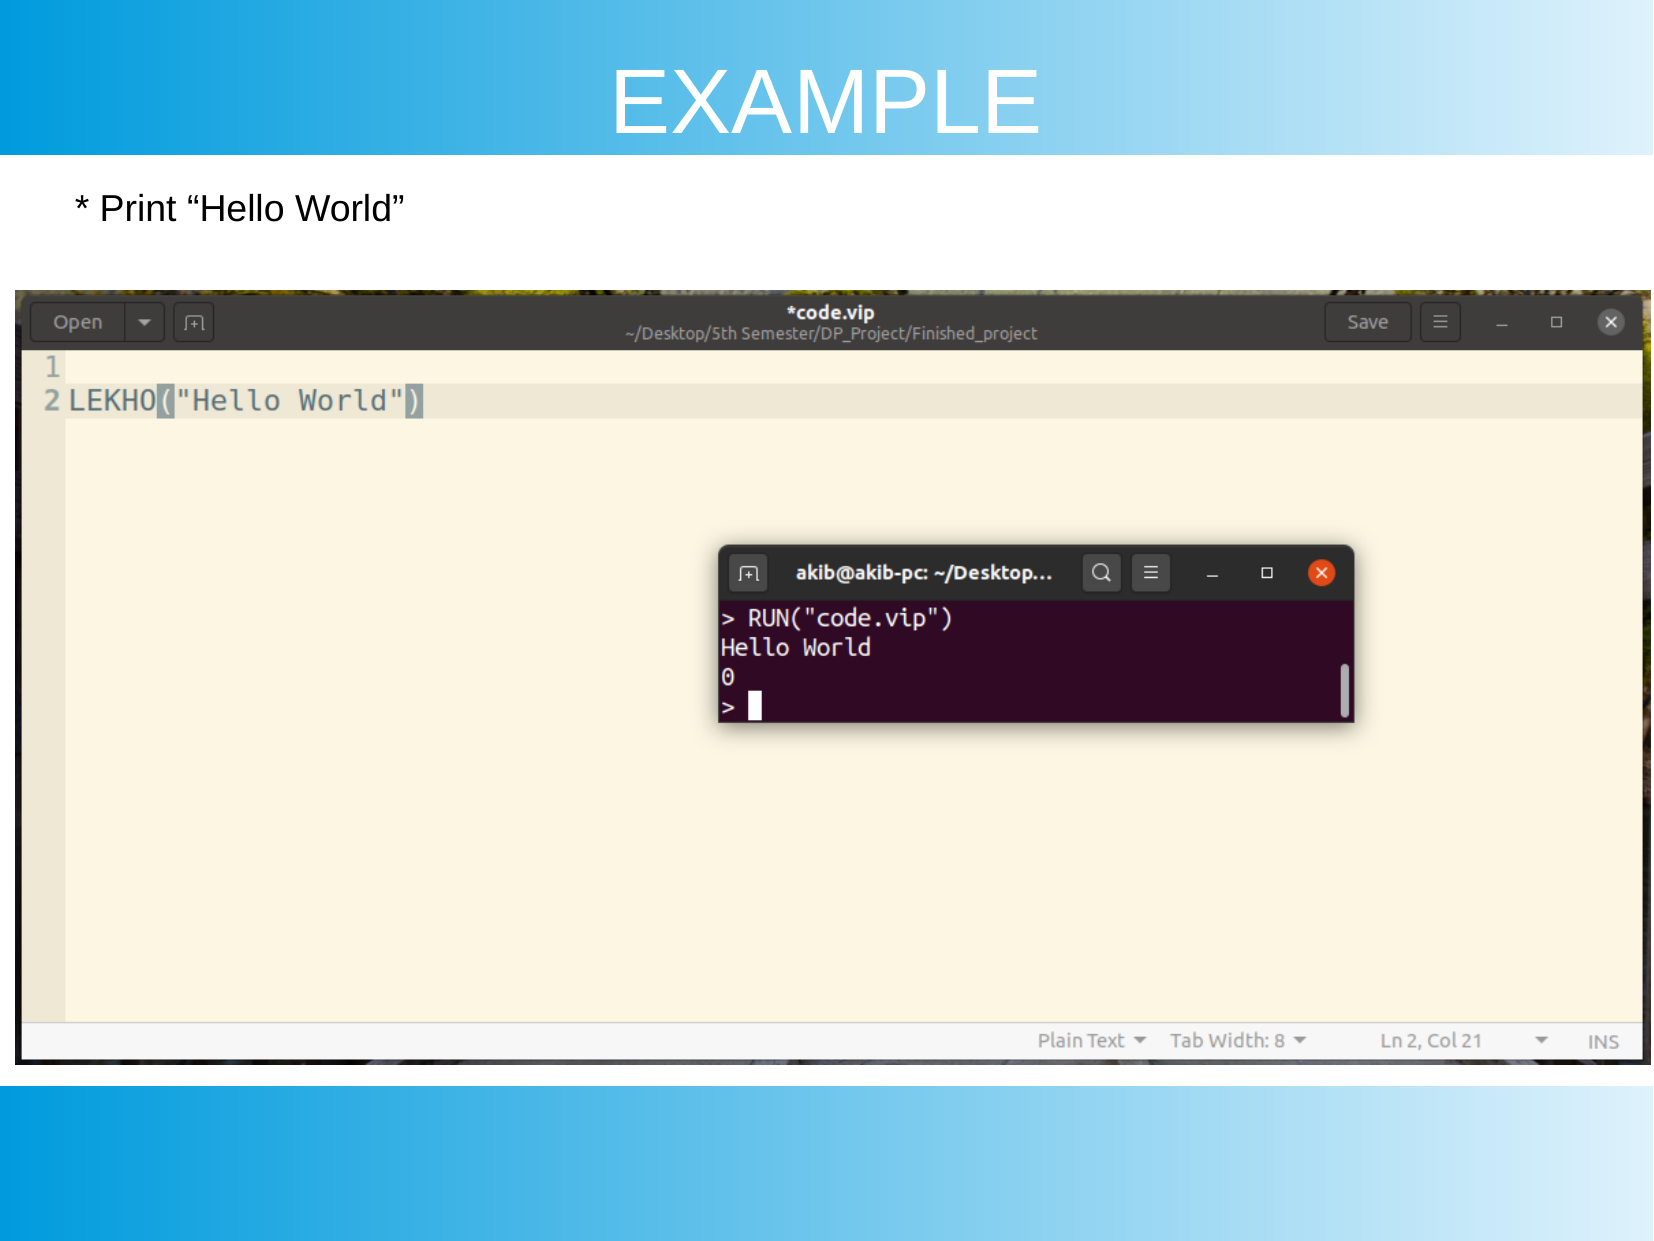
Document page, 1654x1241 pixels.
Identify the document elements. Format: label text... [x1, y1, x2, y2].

picture [15, 290, 1651, 1066]
text_box * Print “Hello World” [60, 180, 721, 237]
title EXAMPLE [82, 49, 1571, 155]
